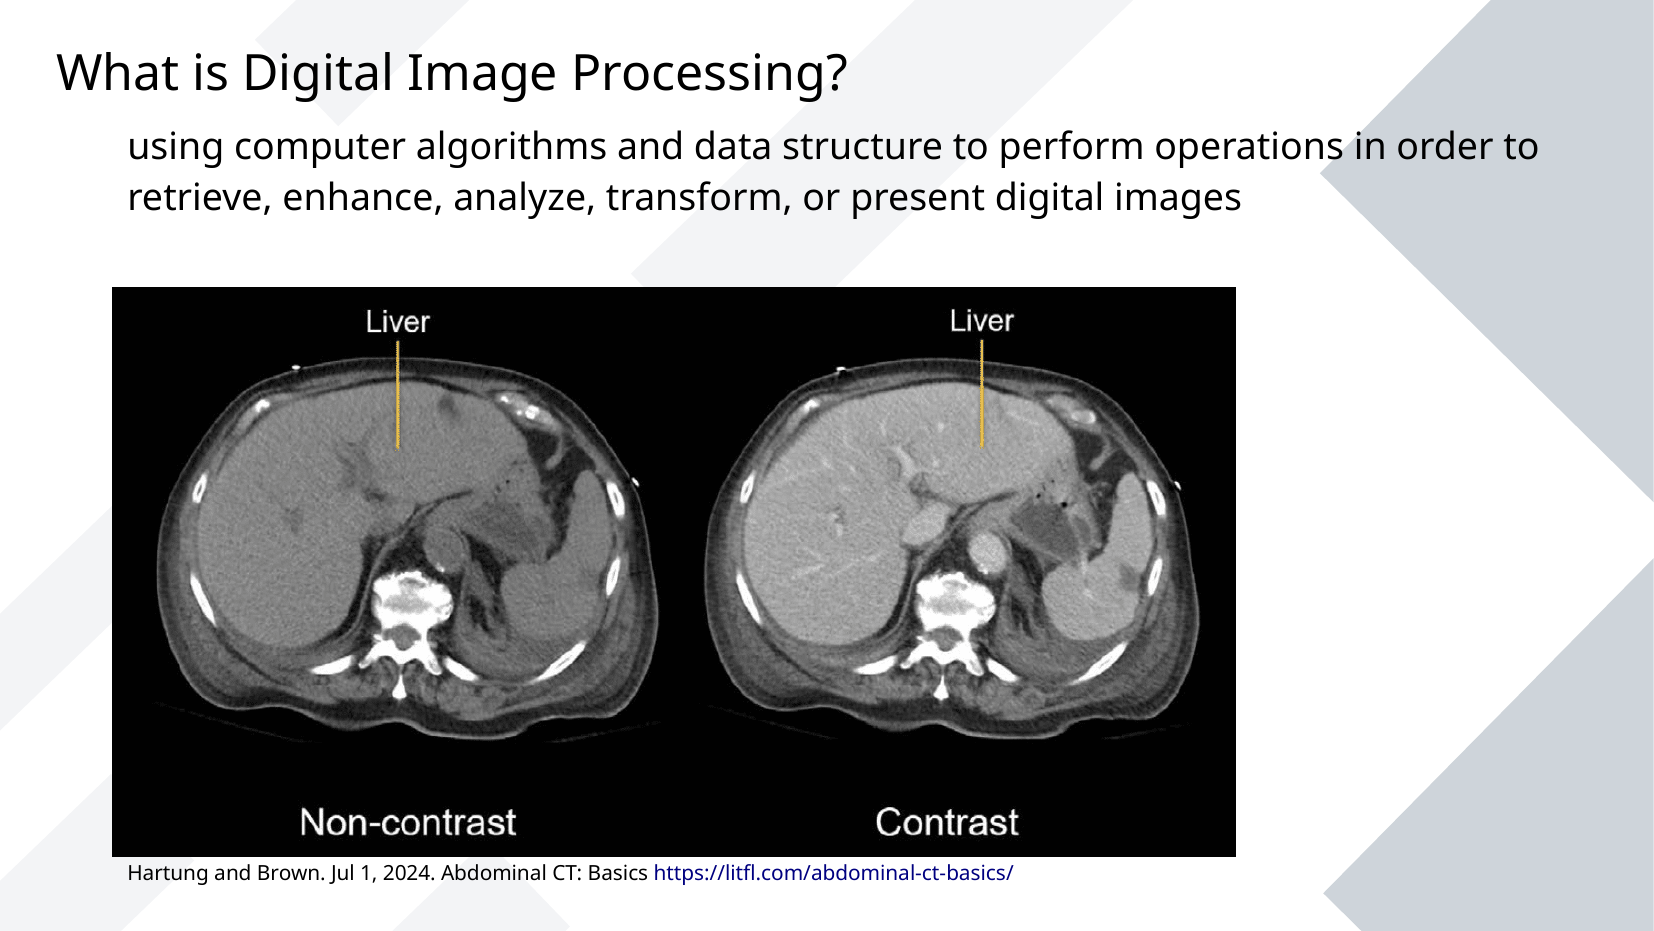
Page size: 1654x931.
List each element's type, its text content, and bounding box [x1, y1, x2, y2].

picture [112, 287, 1236, 857]
text_box What is Digital Image Processing? [41, 29, 863, 113]
text_box using computer algorithms and data structure to perform operations in order to retrieve, enhance, analyze, transform, or present digital images [112, 112, 1576, 301]
text_box Hartung and Brown. Jul 1, 2024. Abdominal CT: Basics https://litfl.com/abdominal-ct-basics/ [112, 850, 1034, 895]
